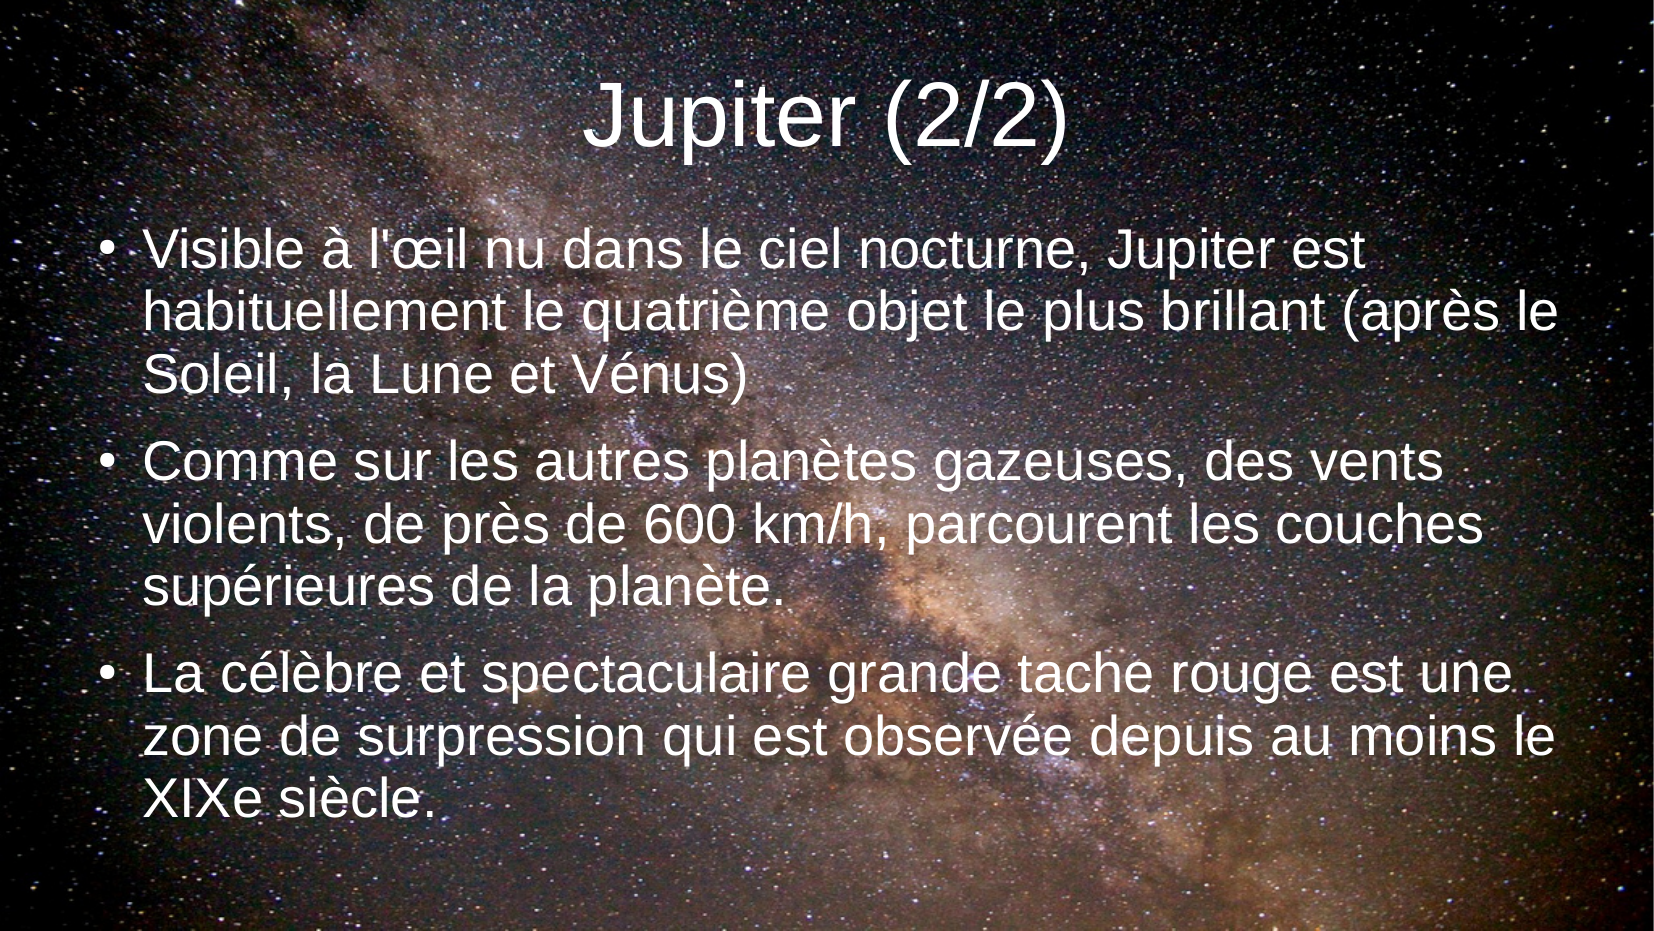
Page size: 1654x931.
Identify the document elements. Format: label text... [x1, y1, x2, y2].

picture [0, 0, 1654, 931]
list Visible à l'œil nu dans le ciel nocturne, Jupiter est habituellement le quatrième objet le plus brillant (après le Soleil, la Lune et Vénus) Comme sur les autres planètes gazeuses, des vents violents, de près de 600 km/h, parcourent les couches supérieures de la planète. La célèbre et spectaculaire grande tache rouge est une zone de surpression qui est observée depuis au moins le XIXe siècle. [82, 217, 1571, 832]
title Jupiter (2/2) [82, 37, 1571, 193]
